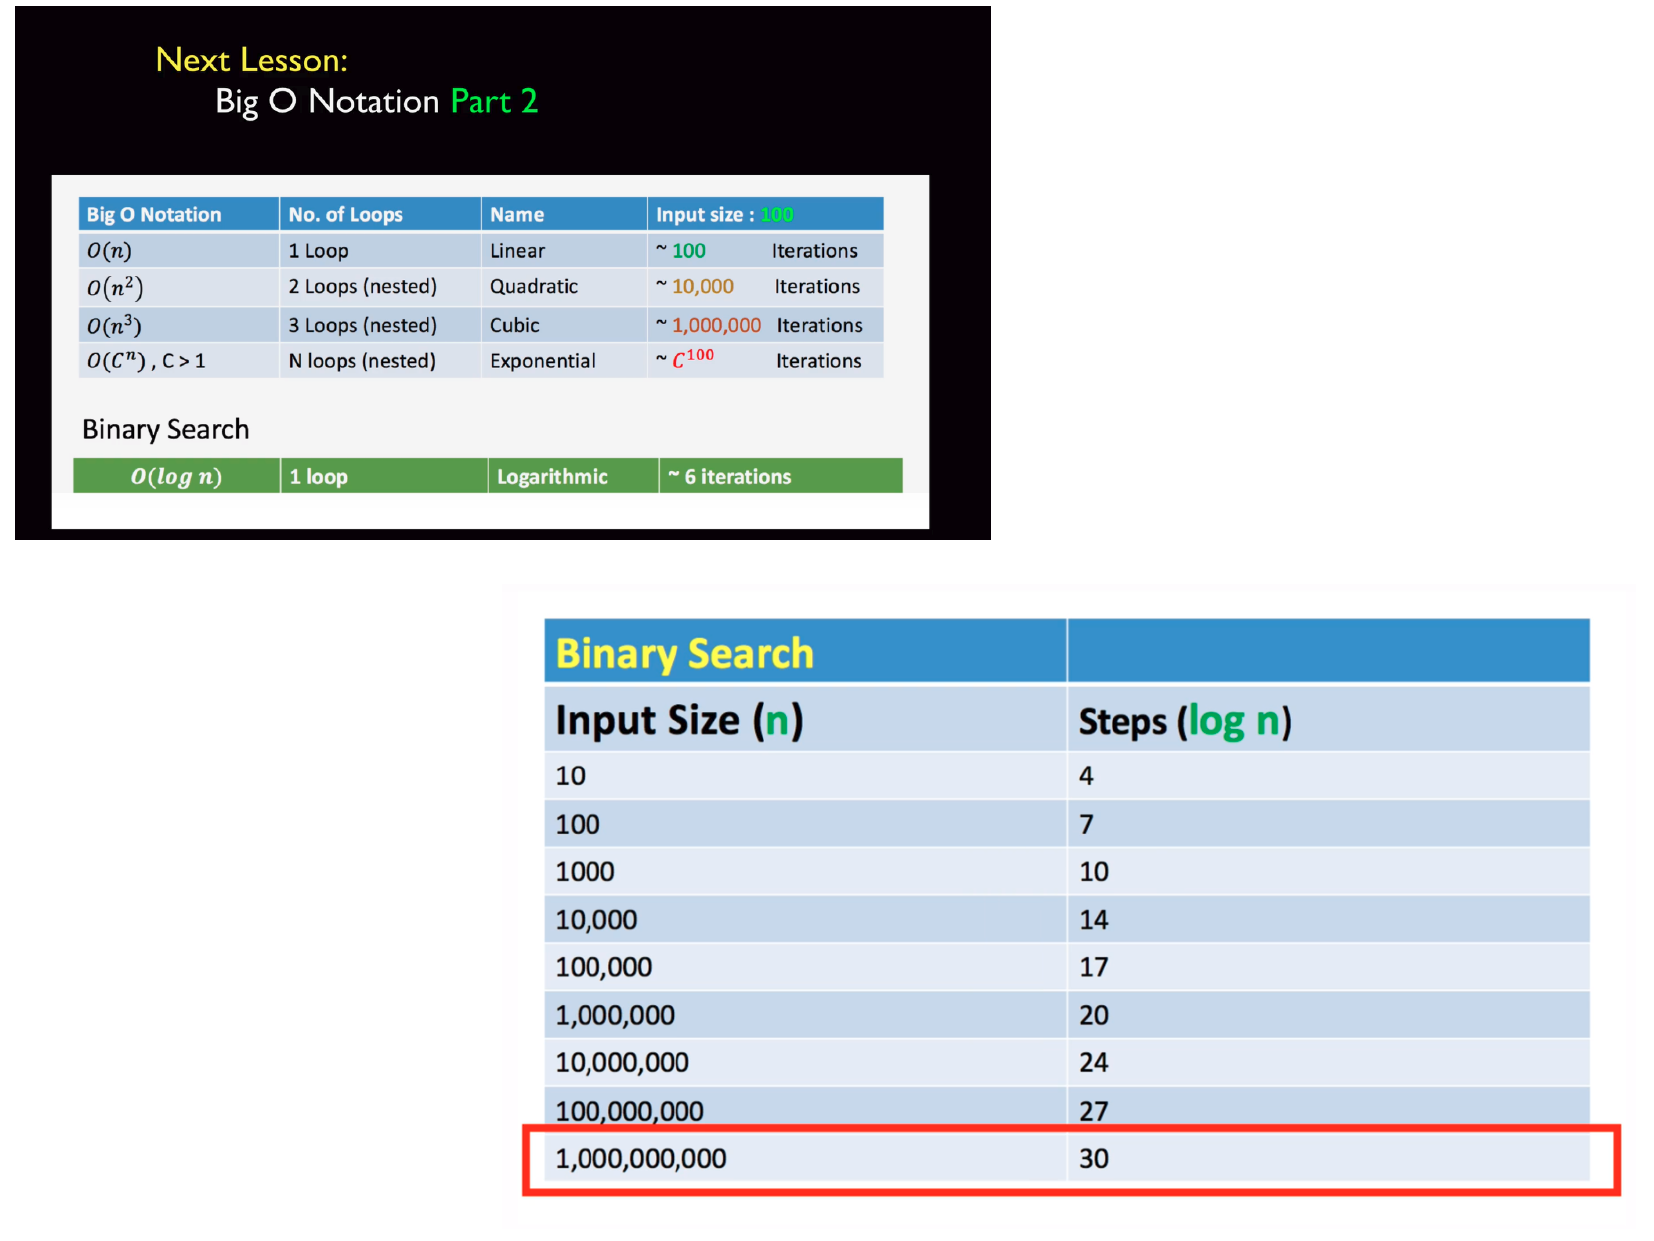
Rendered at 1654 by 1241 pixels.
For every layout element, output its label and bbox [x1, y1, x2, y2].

picture [502, 585, 1636, 1229]
picture [15, 6, 991, 541]
